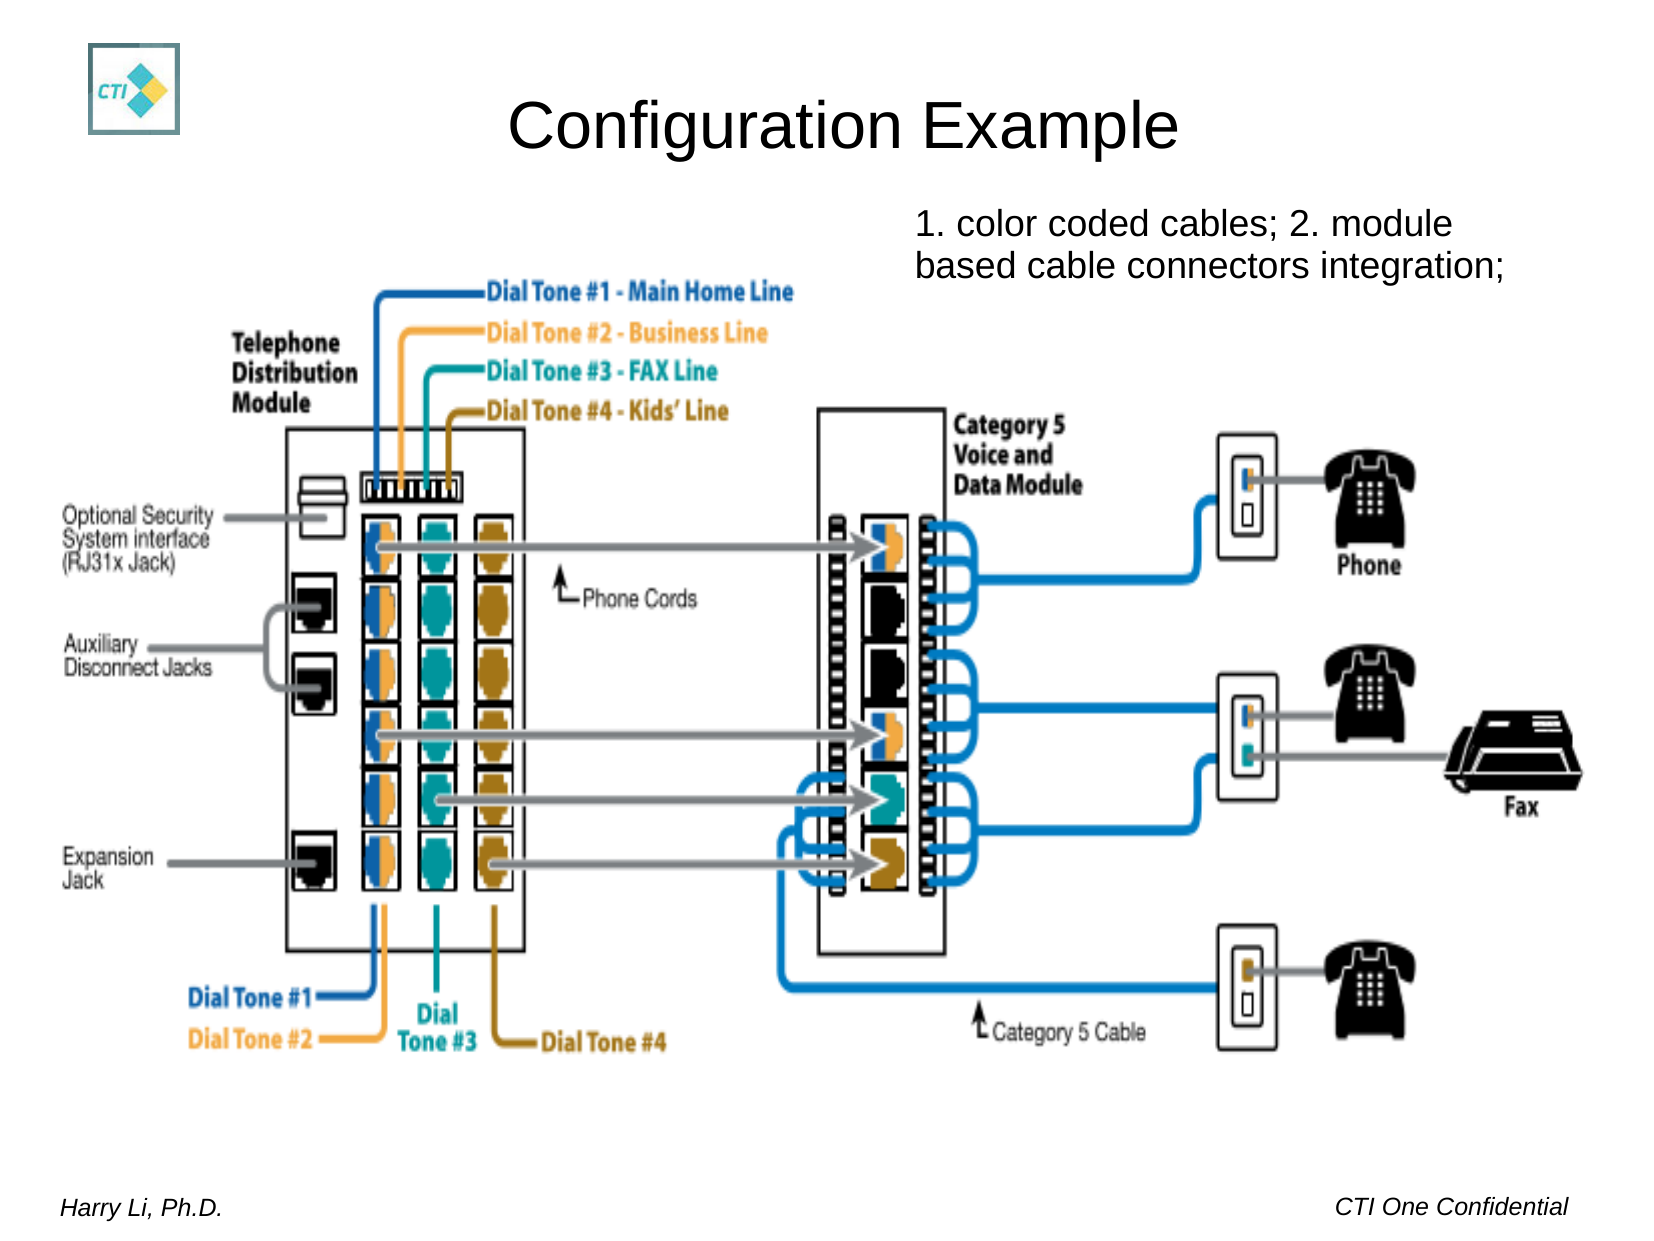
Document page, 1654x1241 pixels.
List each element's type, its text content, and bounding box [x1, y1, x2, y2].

text_box CTI One Confidential [1320, 1185, 1636, 1230]
picture [45, 243, 1591, 1068]
text_box Harry Li, Ph.D. [45, 1185, 451, 1229]
picture [88, 43, 180, 135]
title Configuration Example [100, 20, 1589, 228]
text_box 1. color coded cables; 2. module based cable connectors integration; [900, 195, 1546, 298]
